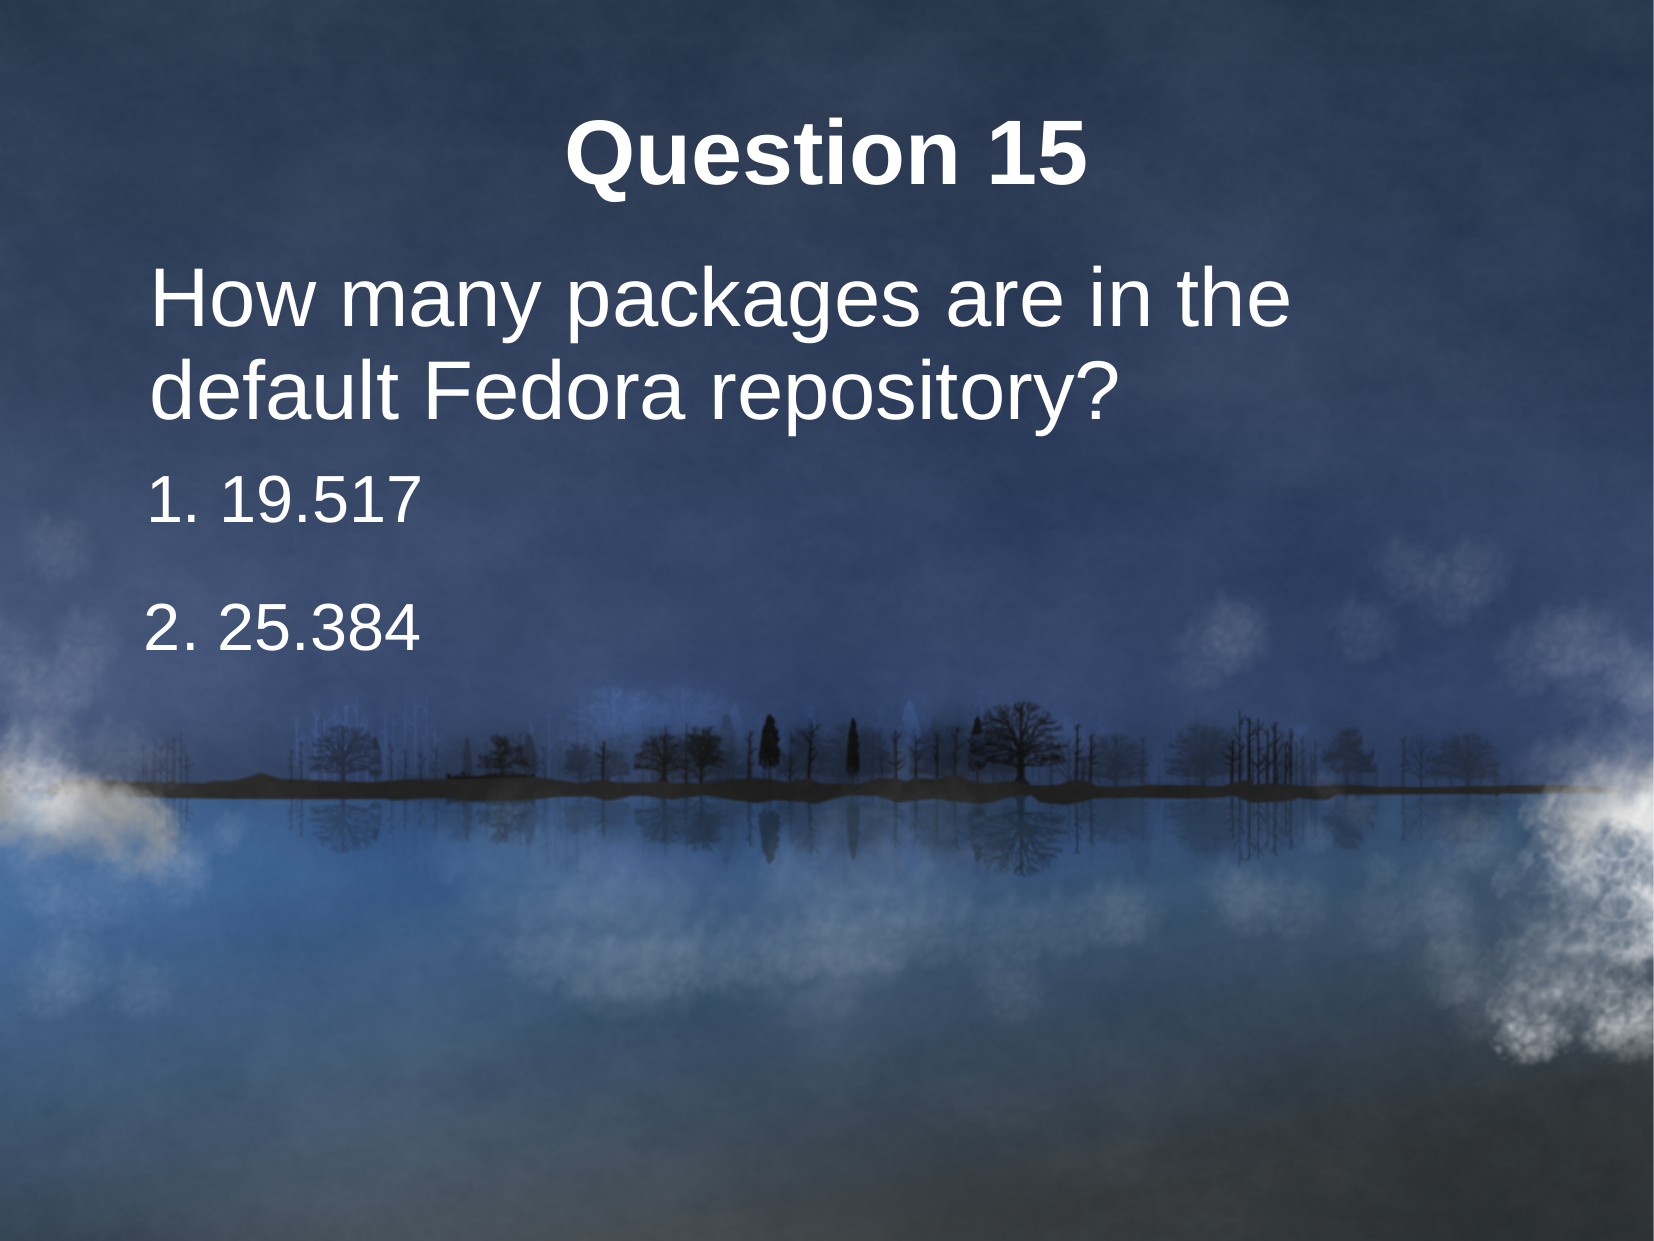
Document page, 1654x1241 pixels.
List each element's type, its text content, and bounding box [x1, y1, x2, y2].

text_box 1. 19.517 [131, 454, 1531, 618]
text_box How many packages are in the default Fedora repository? [135, 243, 1486, 445]
title Question 15 [82, 49, 1571, 257]
text_box 2. 25.384 [129, 582, 1171, 746]
picture [0, 0, 1654, 1241]
